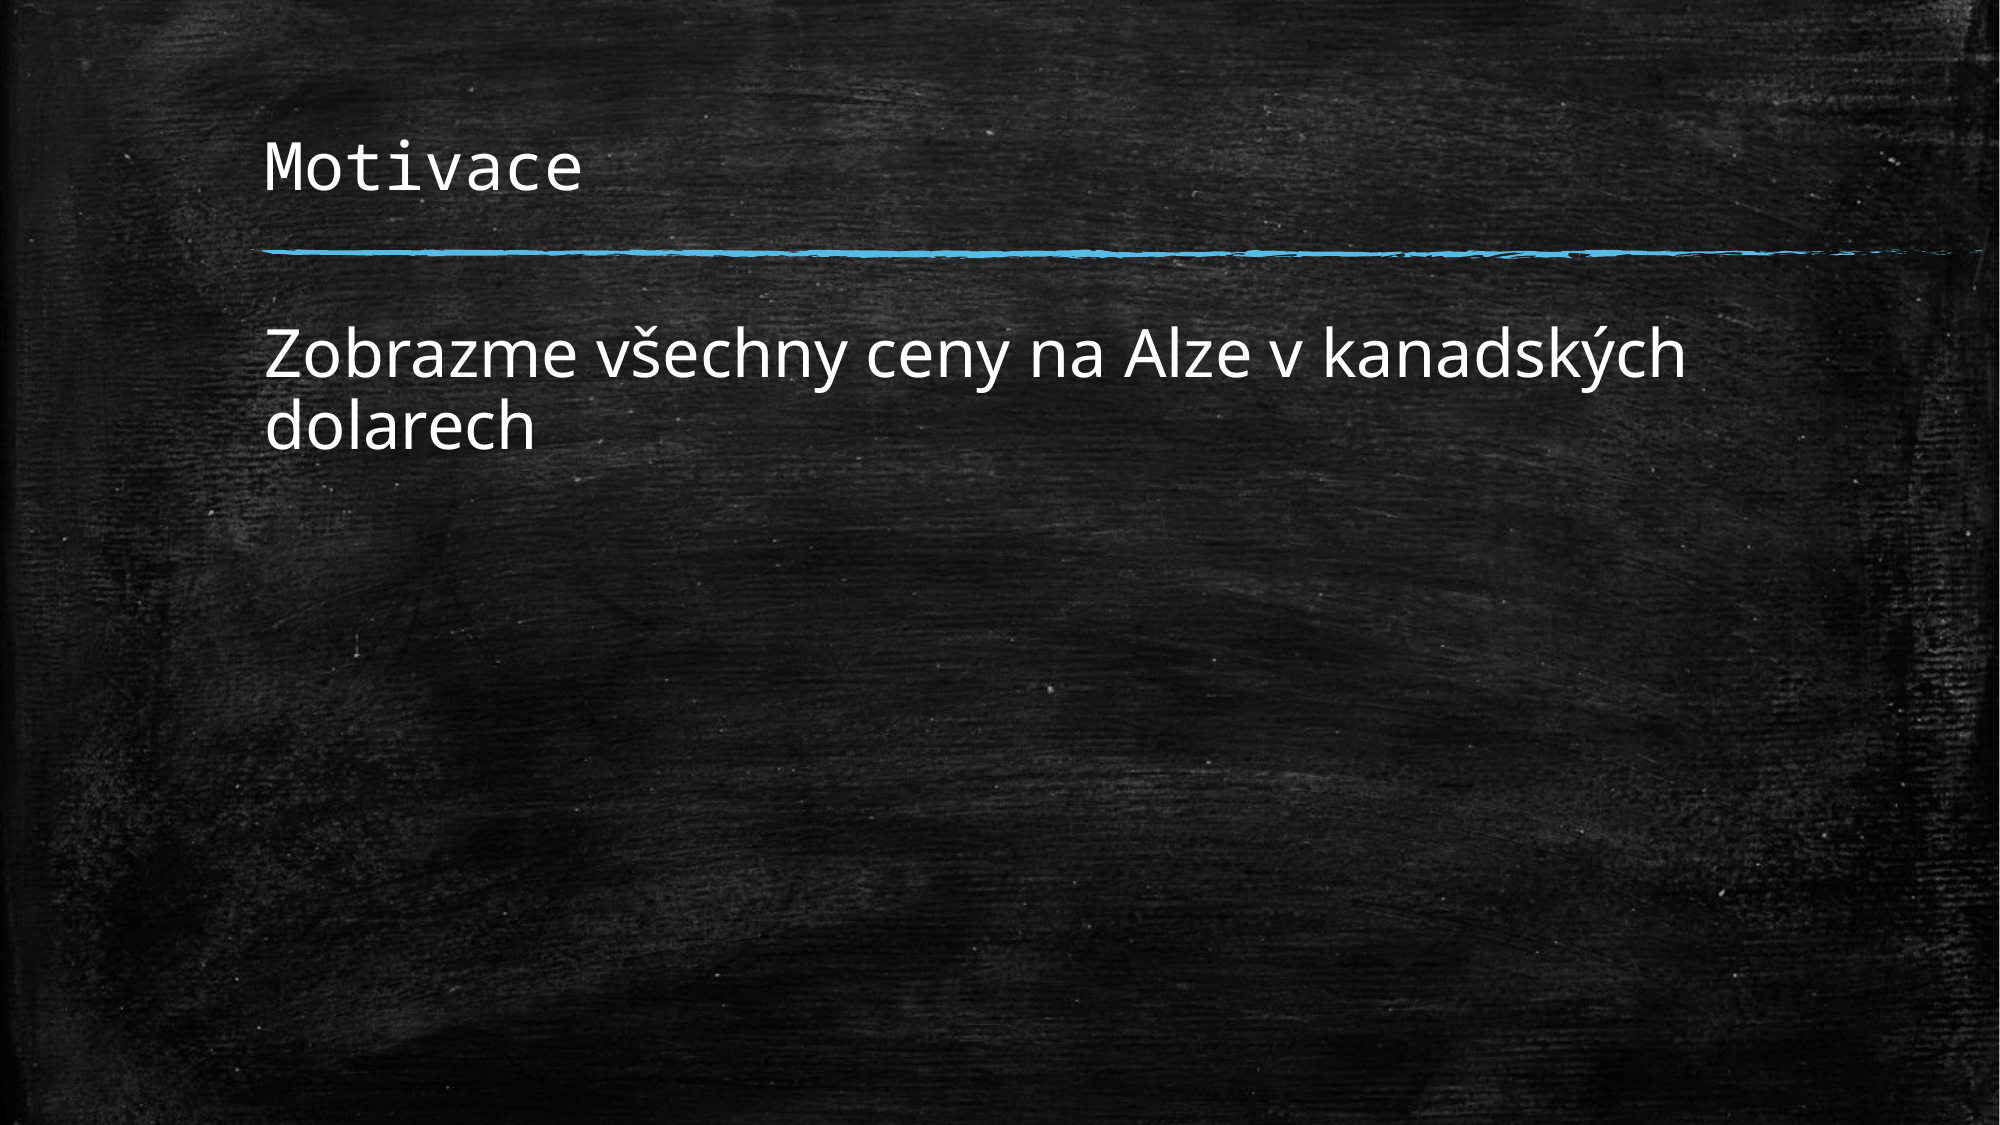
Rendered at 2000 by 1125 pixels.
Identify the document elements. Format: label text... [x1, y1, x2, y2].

picture [0, 0, 2000, 1125]
title Motivace [249, 45, 1750, 213]
list Zobrazme všechny ceny na Alze v kanadských dolarech [249, 312, 1750, 1013]
